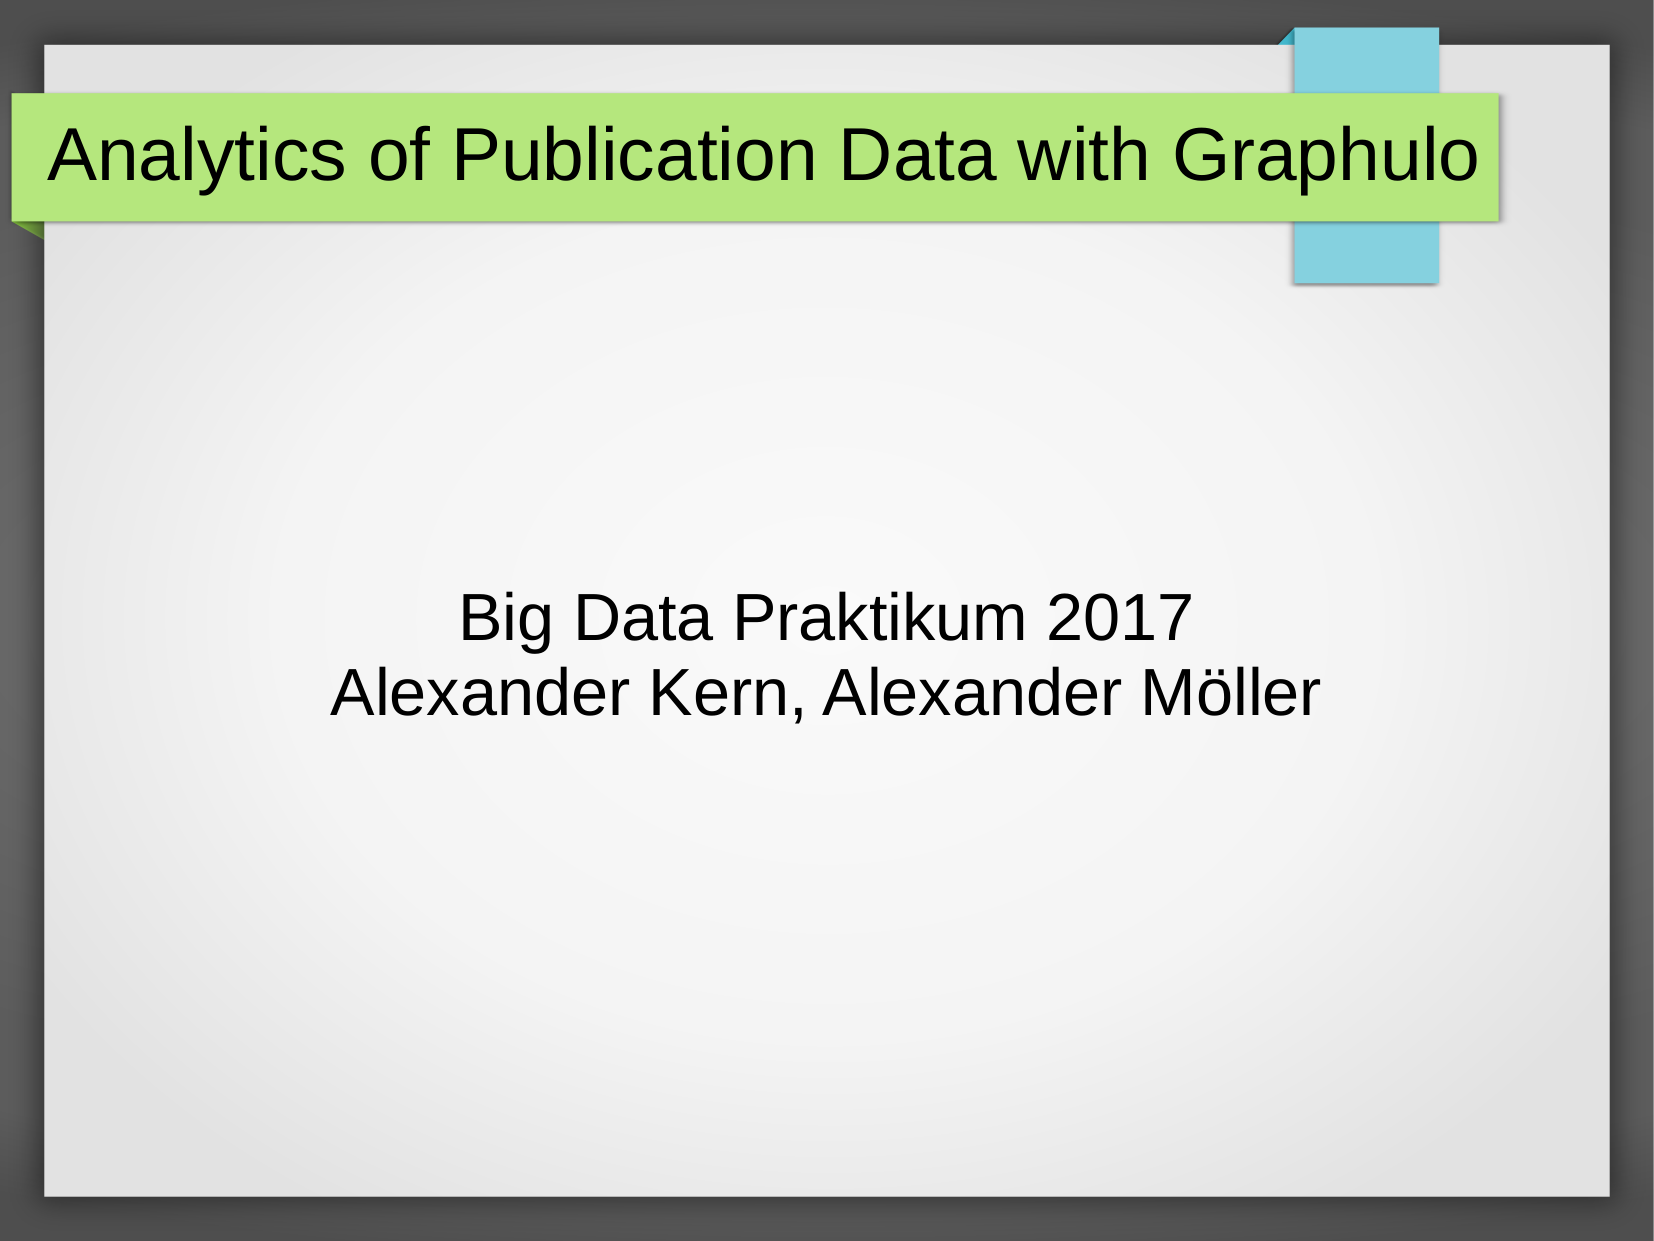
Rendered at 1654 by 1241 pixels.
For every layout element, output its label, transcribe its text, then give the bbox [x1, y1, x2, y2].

title Analytics of Publication Data with Graphulo [47, 70, 1501, 239]
picture [0, 0, 1654, 1241]
subtitle Big Data Praktikum 2017 Alexander Kern, Alexander Möller [82, 295, 1571, 1015]
